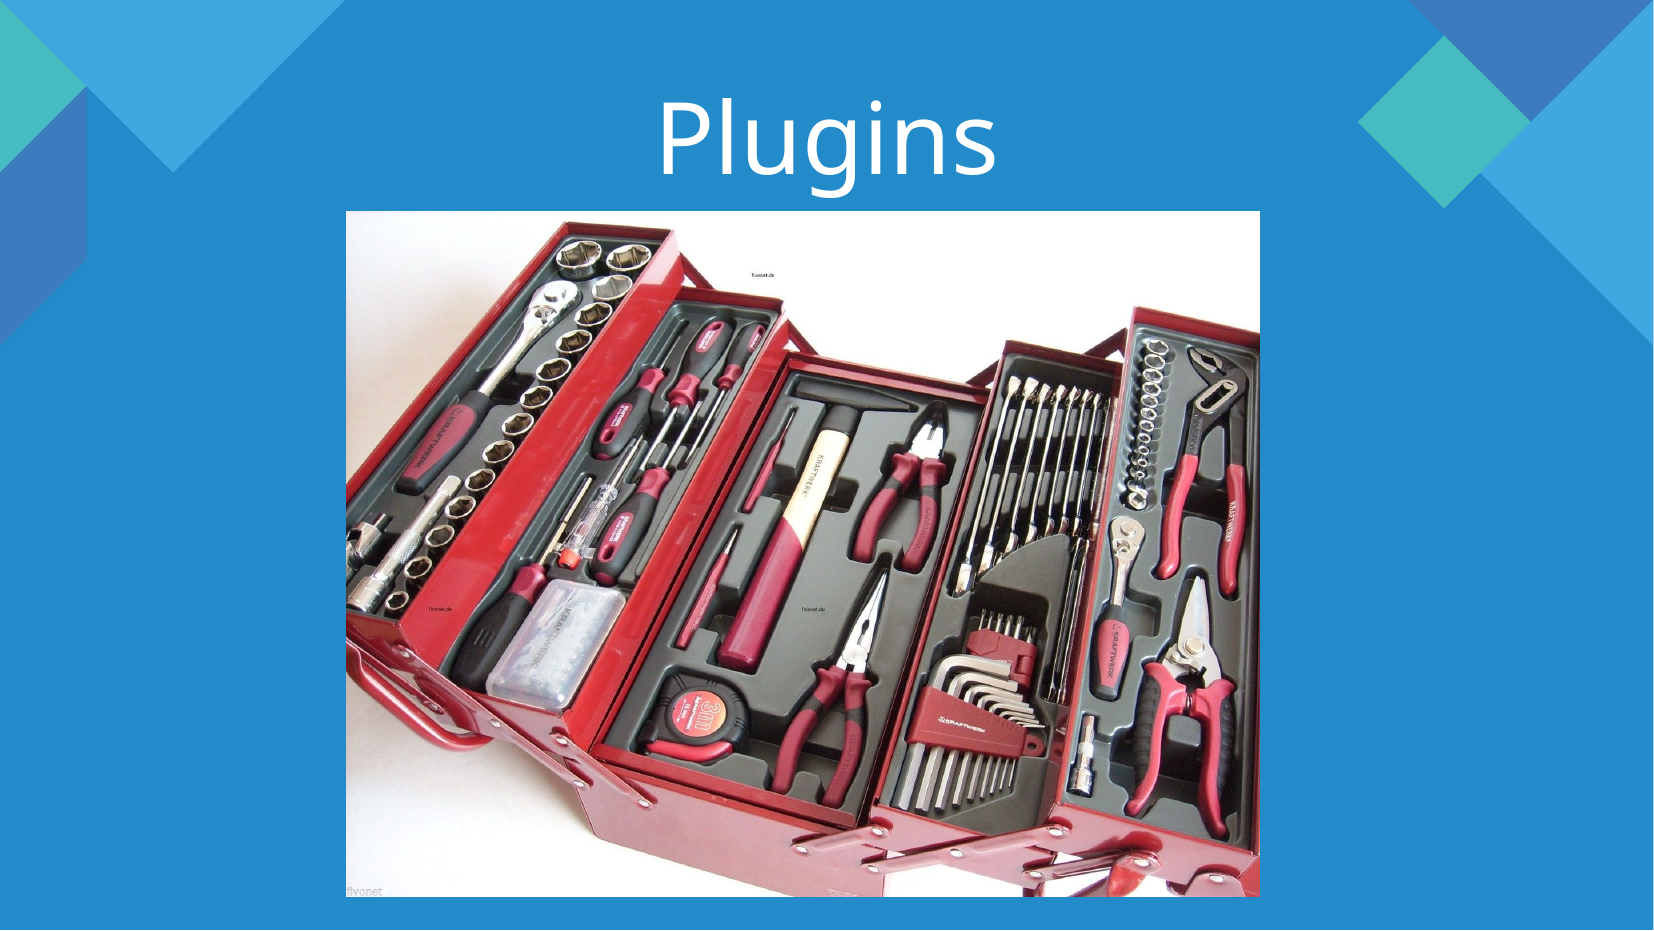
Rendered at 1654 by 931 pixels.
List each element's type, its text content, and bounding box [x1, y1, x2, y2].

picture [346, 211, 1260, 897]
title Plugins [59, 47, 1595, 225]
